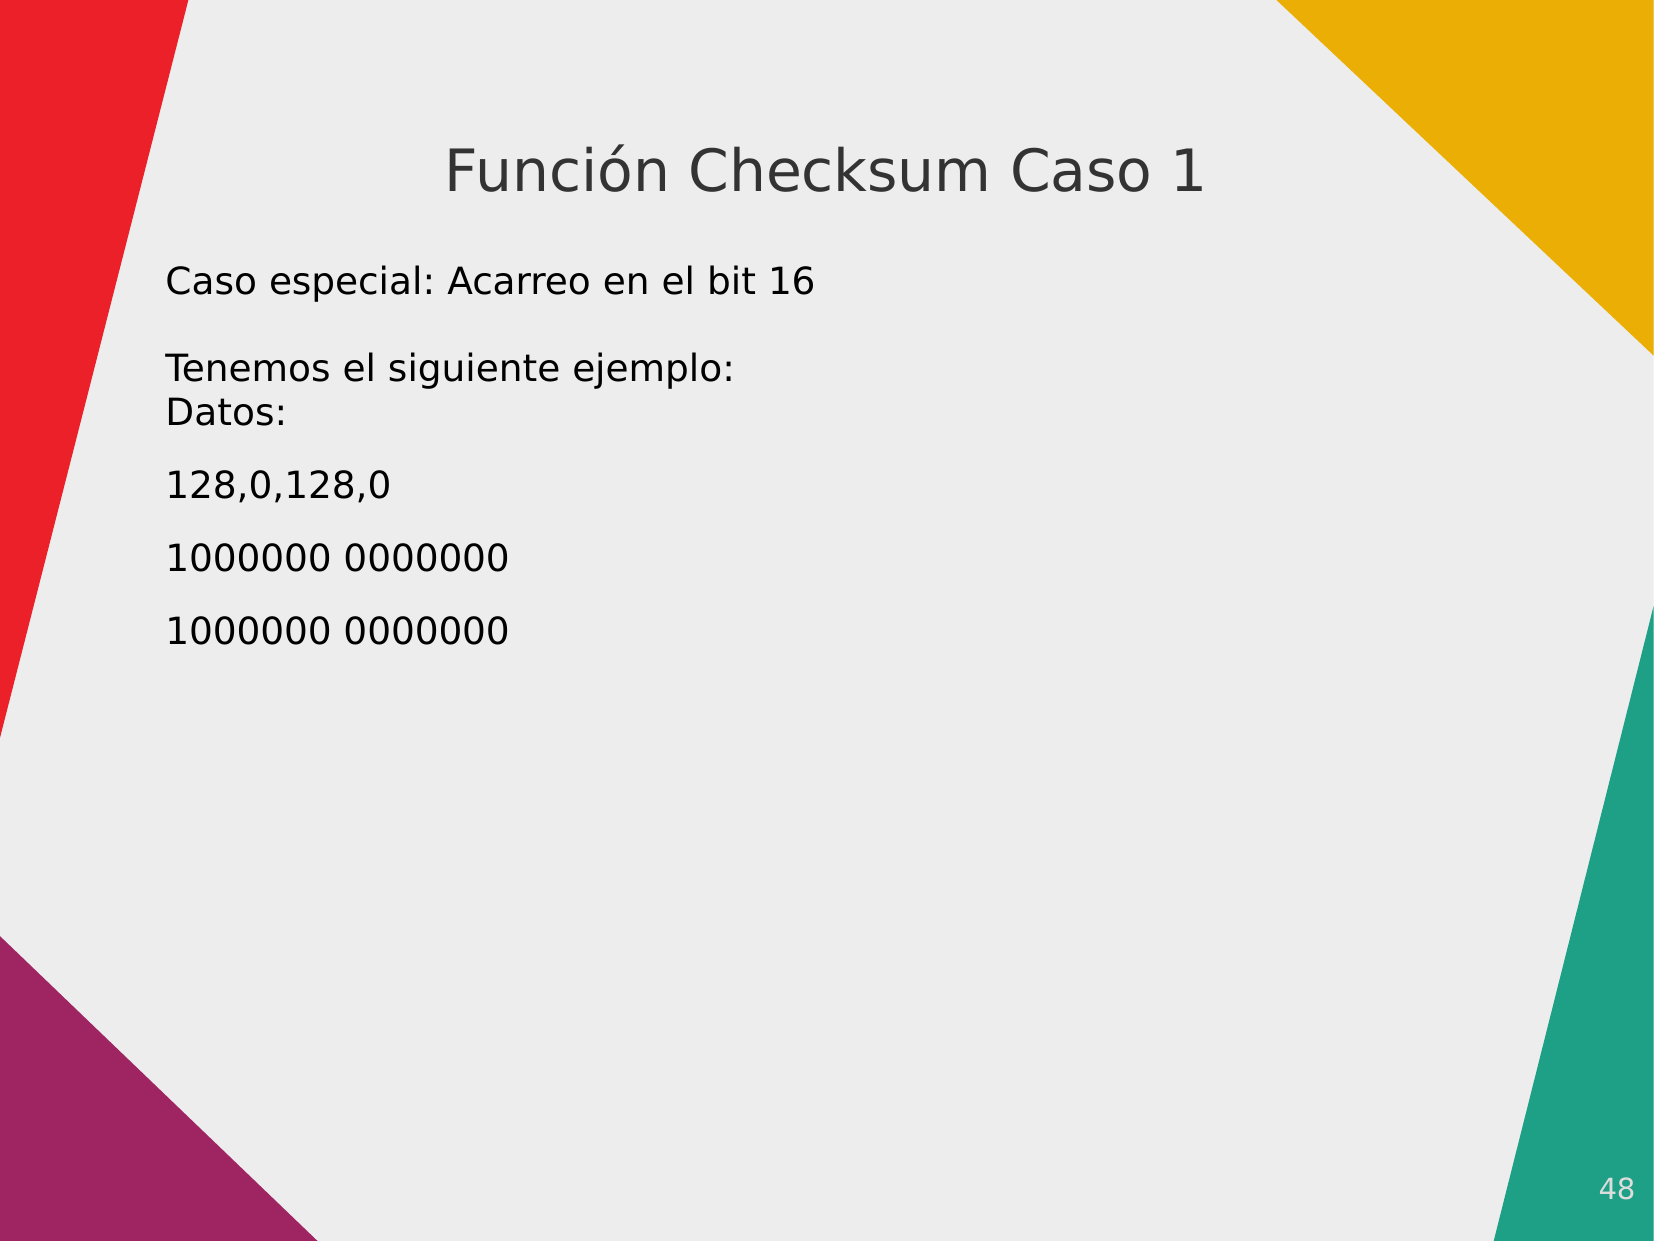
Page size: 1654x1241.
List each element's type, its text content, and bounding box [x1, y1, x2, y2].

list Caso especial: Acarreo en el bit 16 Tenemos el siguiente ejemplo: Datos: 128,0,128,0 1000000 0000000 1000000 0000000 [165, 259, 1590, 991]
title Función Checksum Caso 1 [114, 73, 1539, 271]
